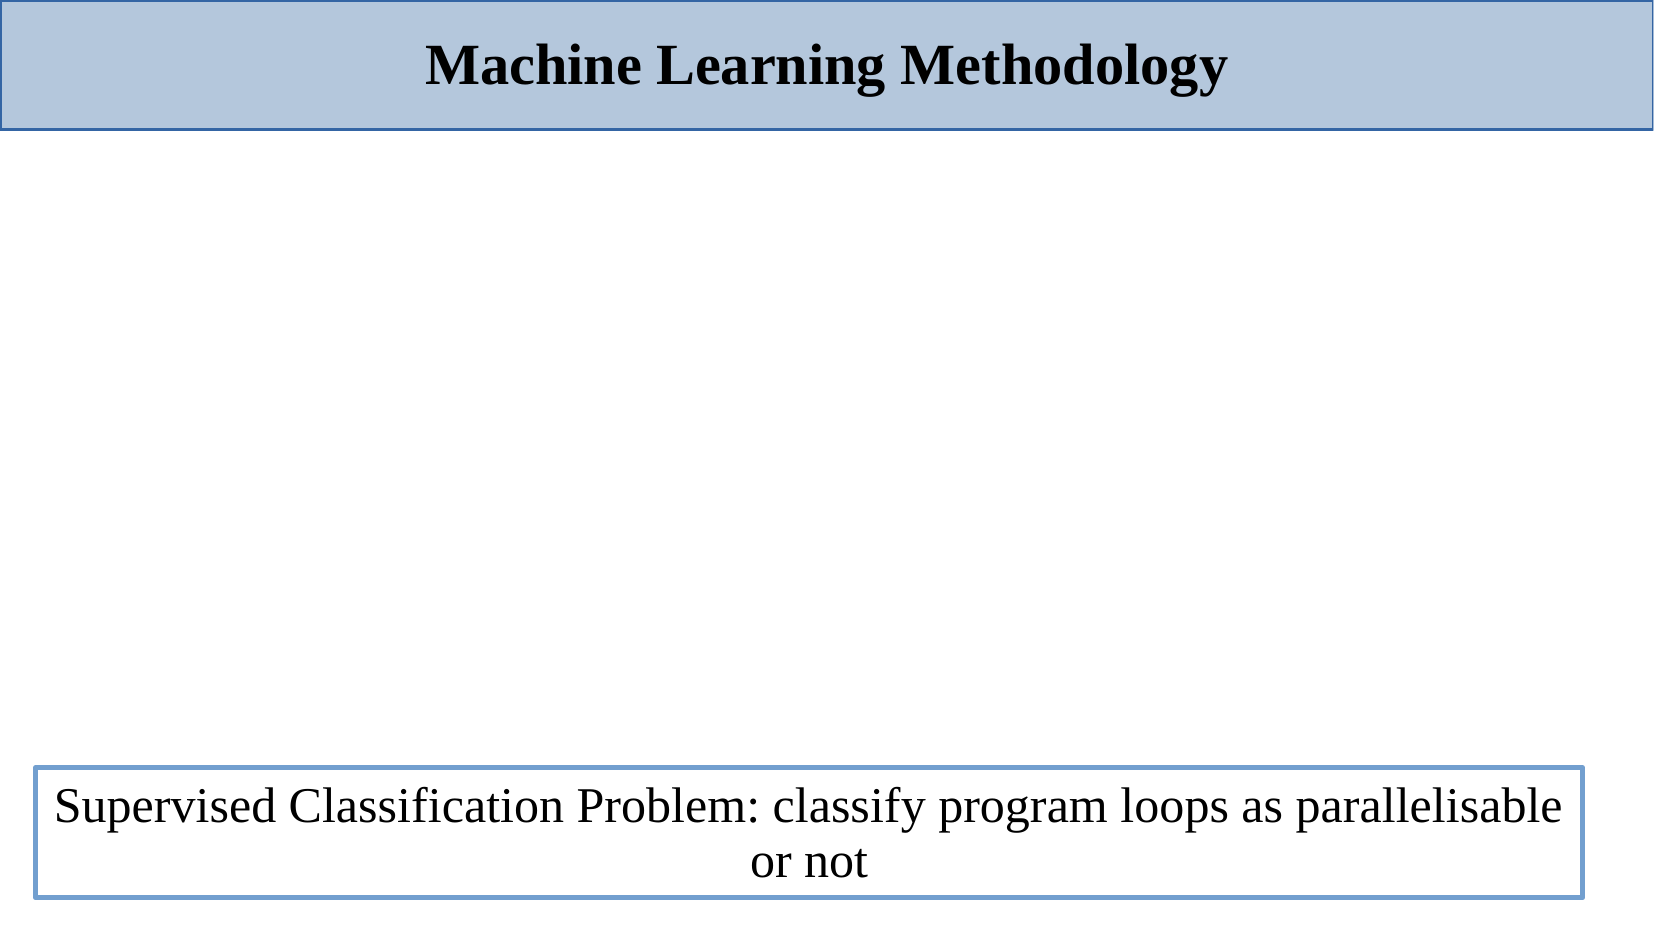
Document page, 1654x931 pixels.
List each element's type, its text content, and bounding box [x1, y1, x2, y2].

text_box Supervised Classification Problem: classify program loops as parallelisable or not [35, 767, 1583, 898]
title Machine Learning Methodology [0, 0, 1654, 130]
